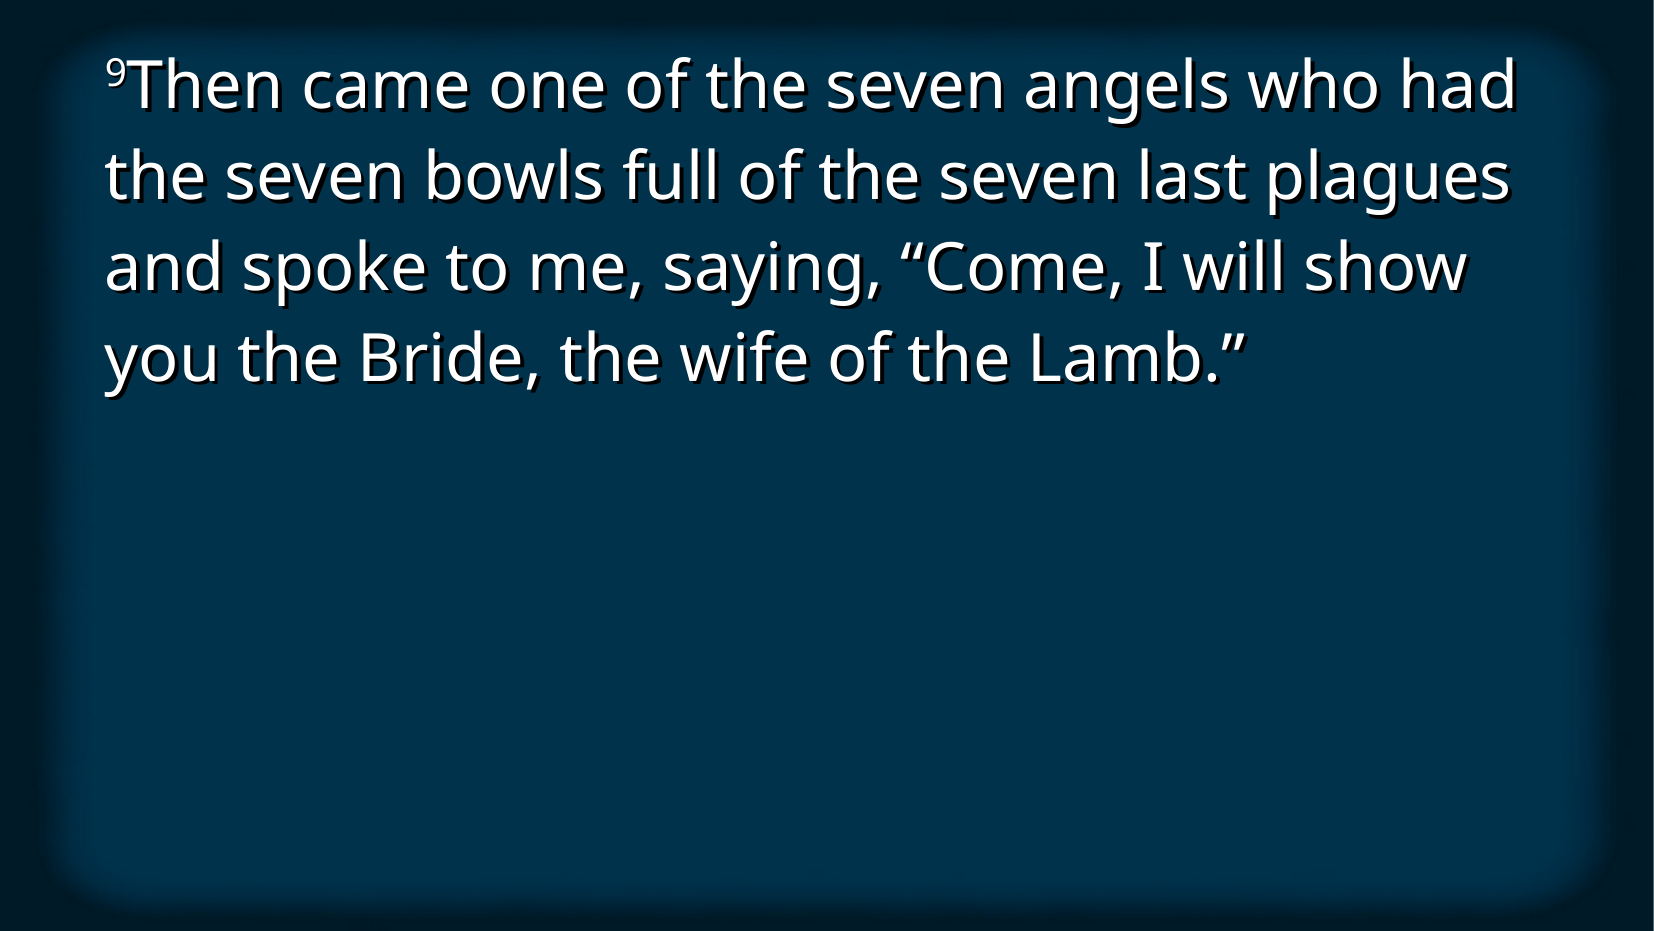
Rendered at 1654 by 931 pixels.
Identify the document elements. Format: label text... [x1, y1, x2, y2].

text_box 9Then came one of the seven angels who had the seven bowls full of the seven last plagues and spoke to me, saying, “Come, I will show you the Bride, the wife of the Lamb.” [90, 30, 1576, 436]
picture [0, 0, 1654, 931]
